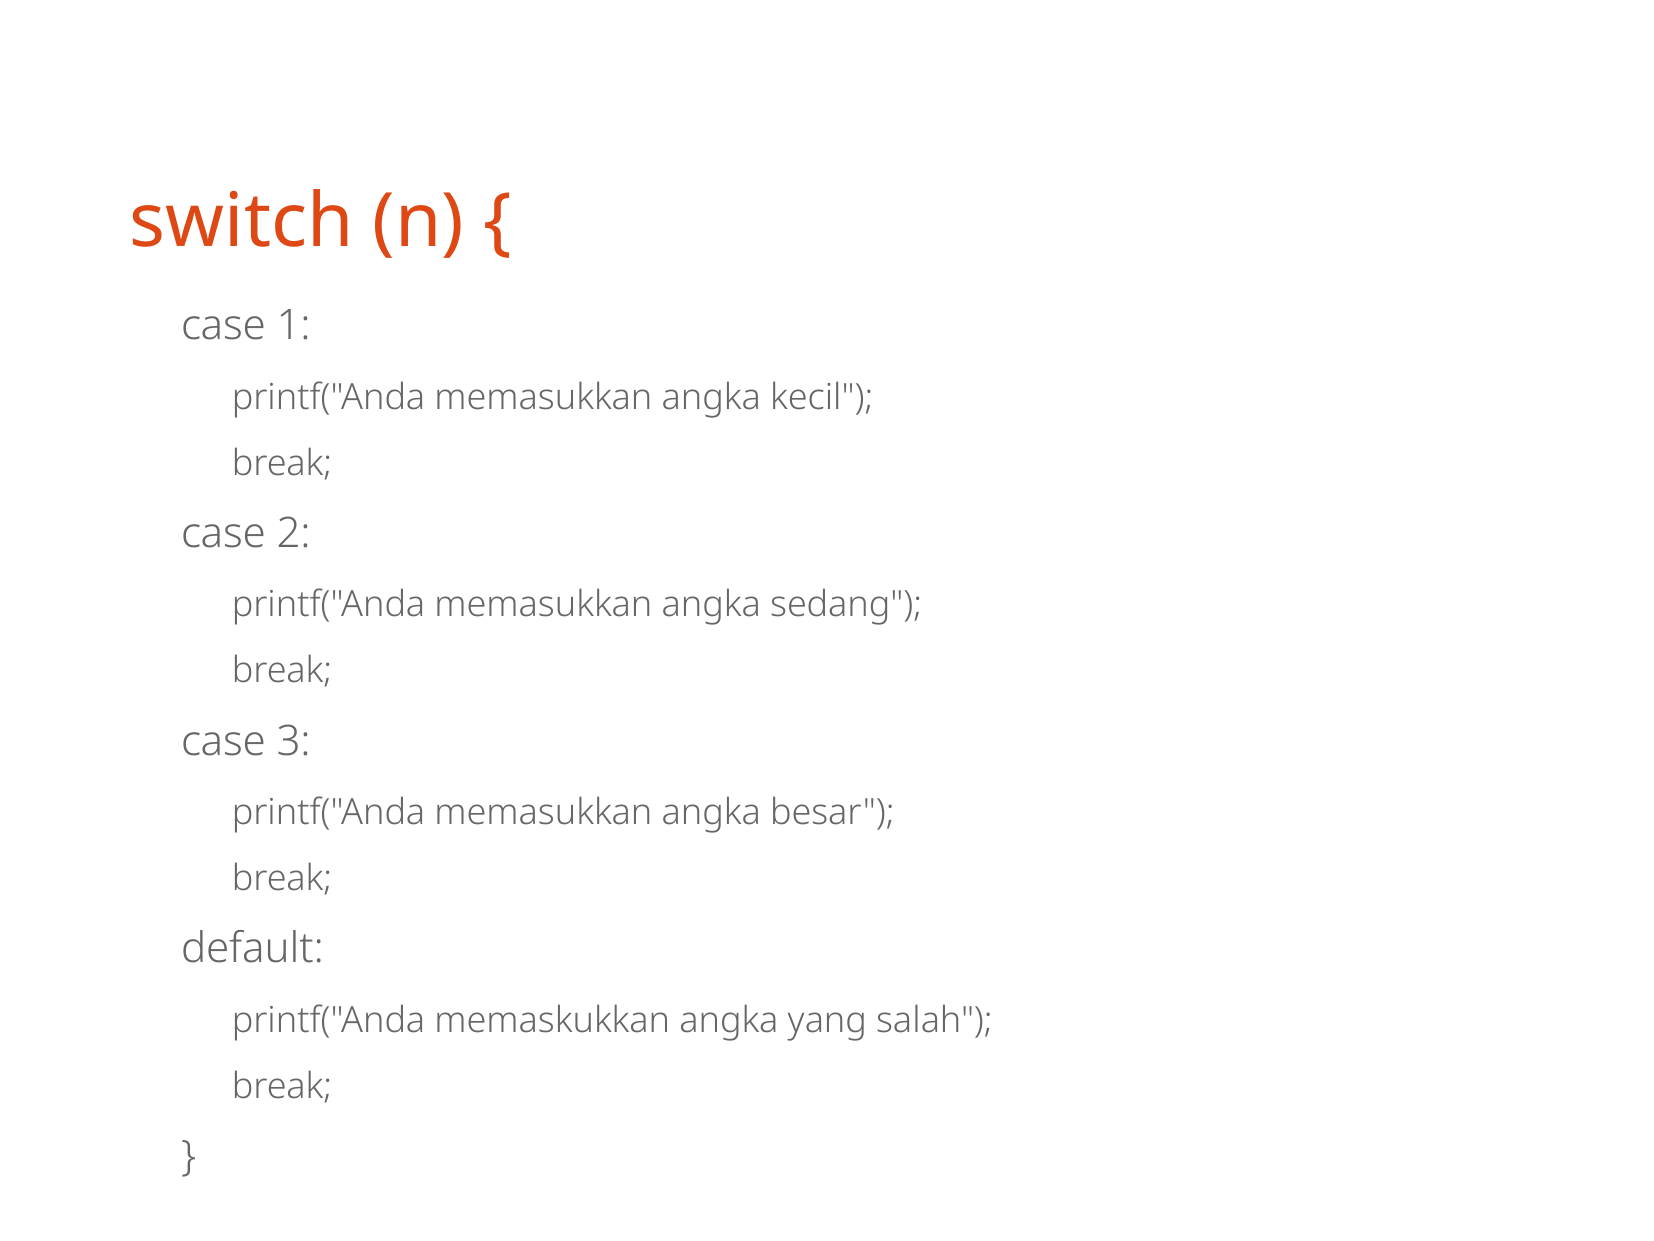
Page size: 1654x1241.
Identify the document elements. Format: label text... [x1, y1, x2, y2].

list case 1: printf("Anda memasukkan angka kecil"); break; case 2: printf("Anda memasukkan angka sedang"); break; case 3: printf("Anda memasukkan angka besar"); break; default: printf("Anda memaskukkan angka yang salah"); break; } [129, 295, 1518, 1193]
title switch (n) { [129, 153, 1518, 281]
